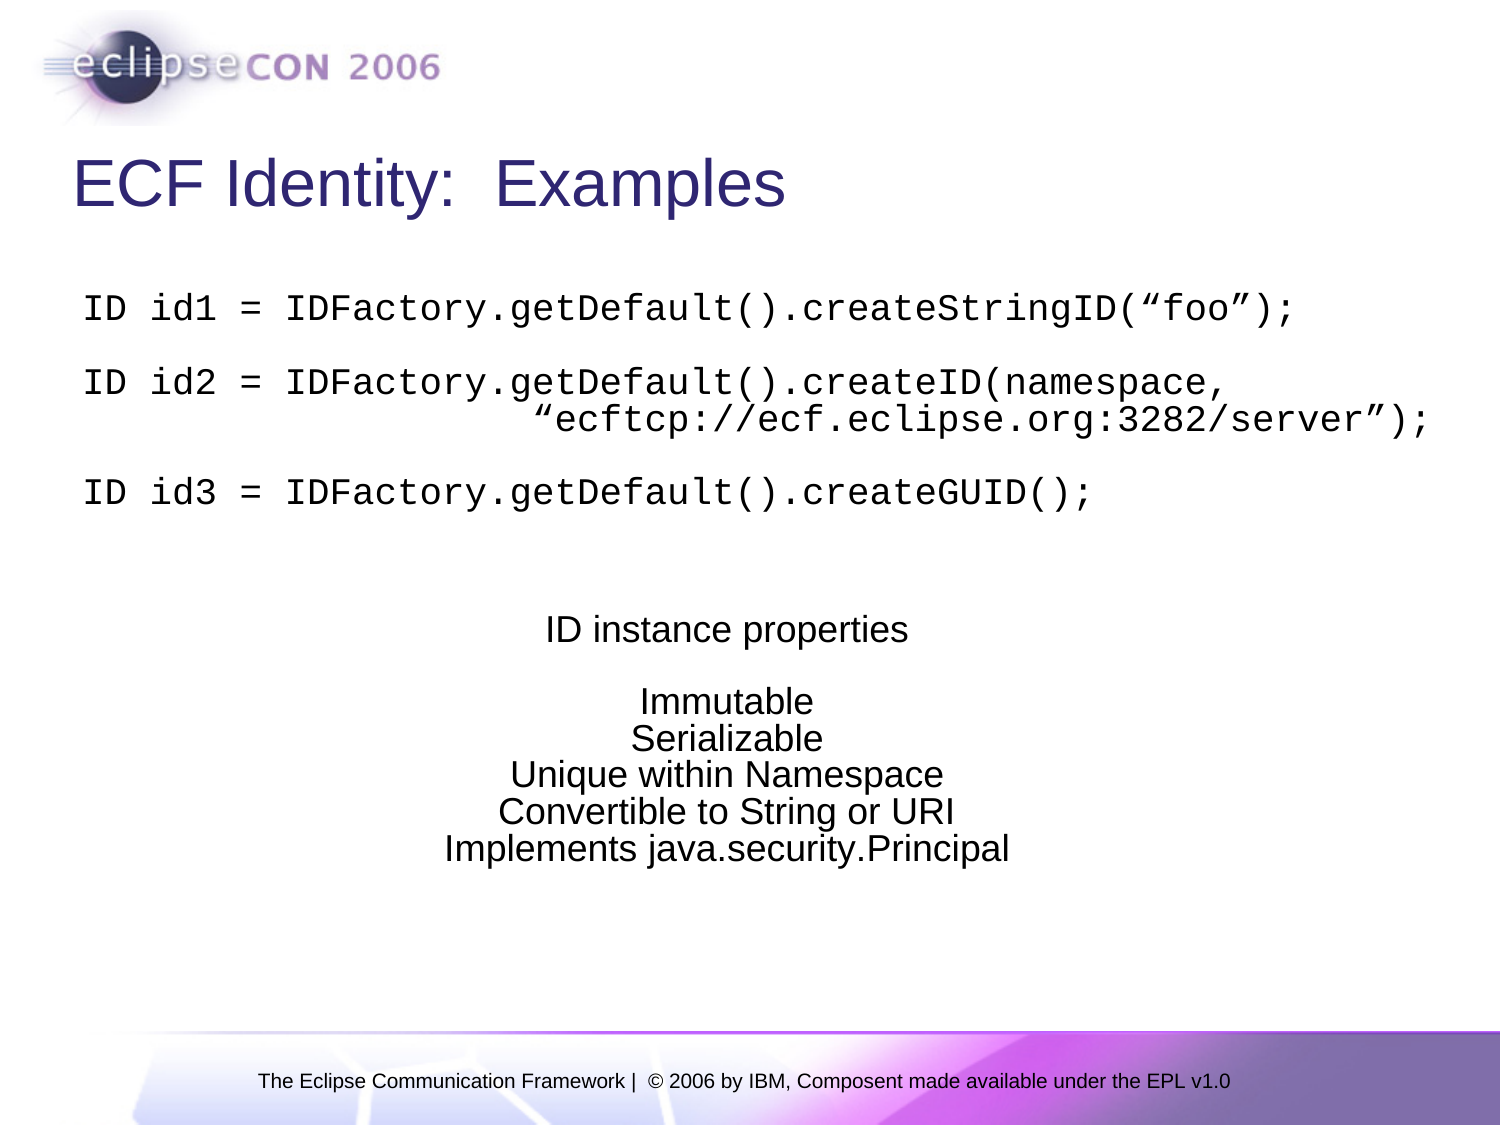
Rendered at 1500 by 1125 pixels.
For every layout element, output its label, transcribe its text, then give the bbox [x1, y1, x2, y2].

picture [0, 1031, 1500, 1125]
picture [31, 10, 1040, 126]
title ECF Identity: Examples [72, 150, 1425, 226]
text_box ID id1 = IDFactory.getDefault().createStringID(“foo”); ID id2 = IDFactory.getDefault().createID(namespace, “ecftcp://ecf.eclipse.org:3282/server”); ID id3 = IDFactory.getDefault().createGUID(); [67, 283, 1463, 606]
text_box ID instance properties Immutable Serializable Unique within Namespace Convertible to String or URI Implements java.security.Principal [358, 605, 1097, 955]
